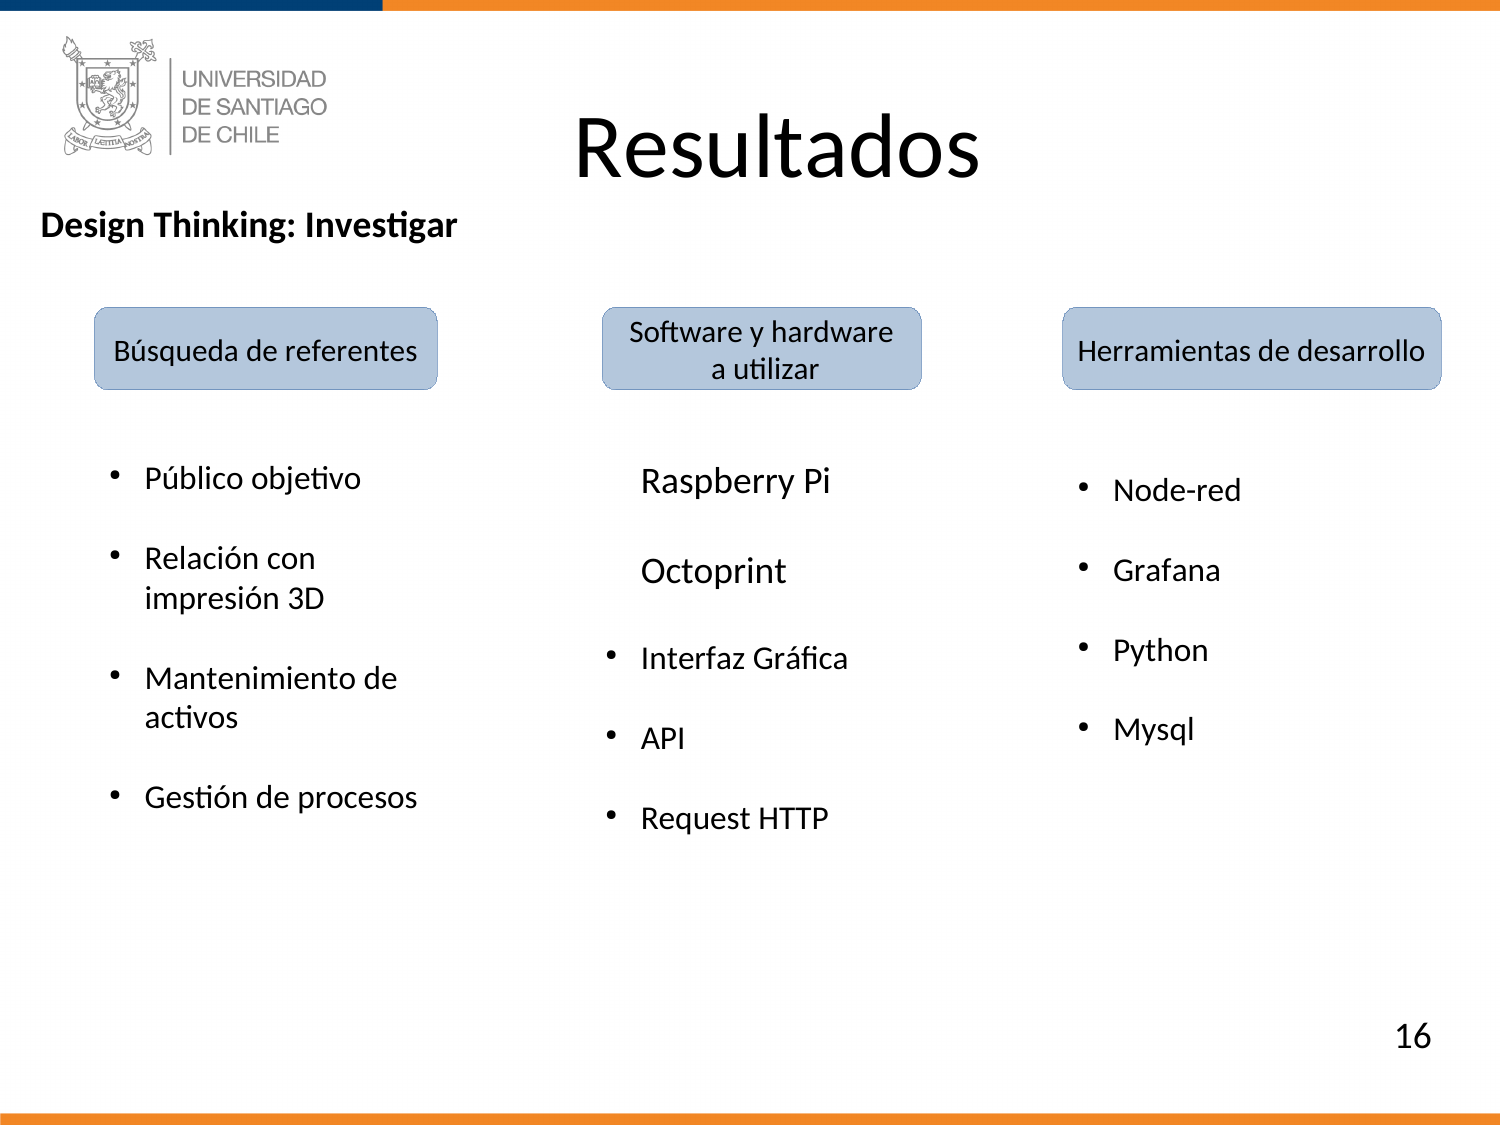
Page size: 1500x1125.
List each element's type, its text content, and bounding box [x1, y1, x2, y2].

text_box Herramientas de desarrollo [1062, 307, 1442, 390]
text_box Software y hardware a utilizar [602, 307, 922, 390]
text_box Design Thinking: Investigar [25, 192, 721, 343]
text_box Raspberry Pi Octoprint Interfaz Gráfica API Request HTTP [590, 448, 945, 934]
title Resultados [102, 47, 1453, 235]
text_box Node-red Grafana Python Mysql [1062, 460, 1418, 795]
picture [0, 0, 1500, 1125]
text_box <número> [1379, 1003, 1500, 1064]
text_box Búsqueda de referentes [94, 307, 438, 390]
text_box Público objetivo Relación con impresión 3D Mantenimiento de activos Gestión de procesos [94, 448, 449, 863]
